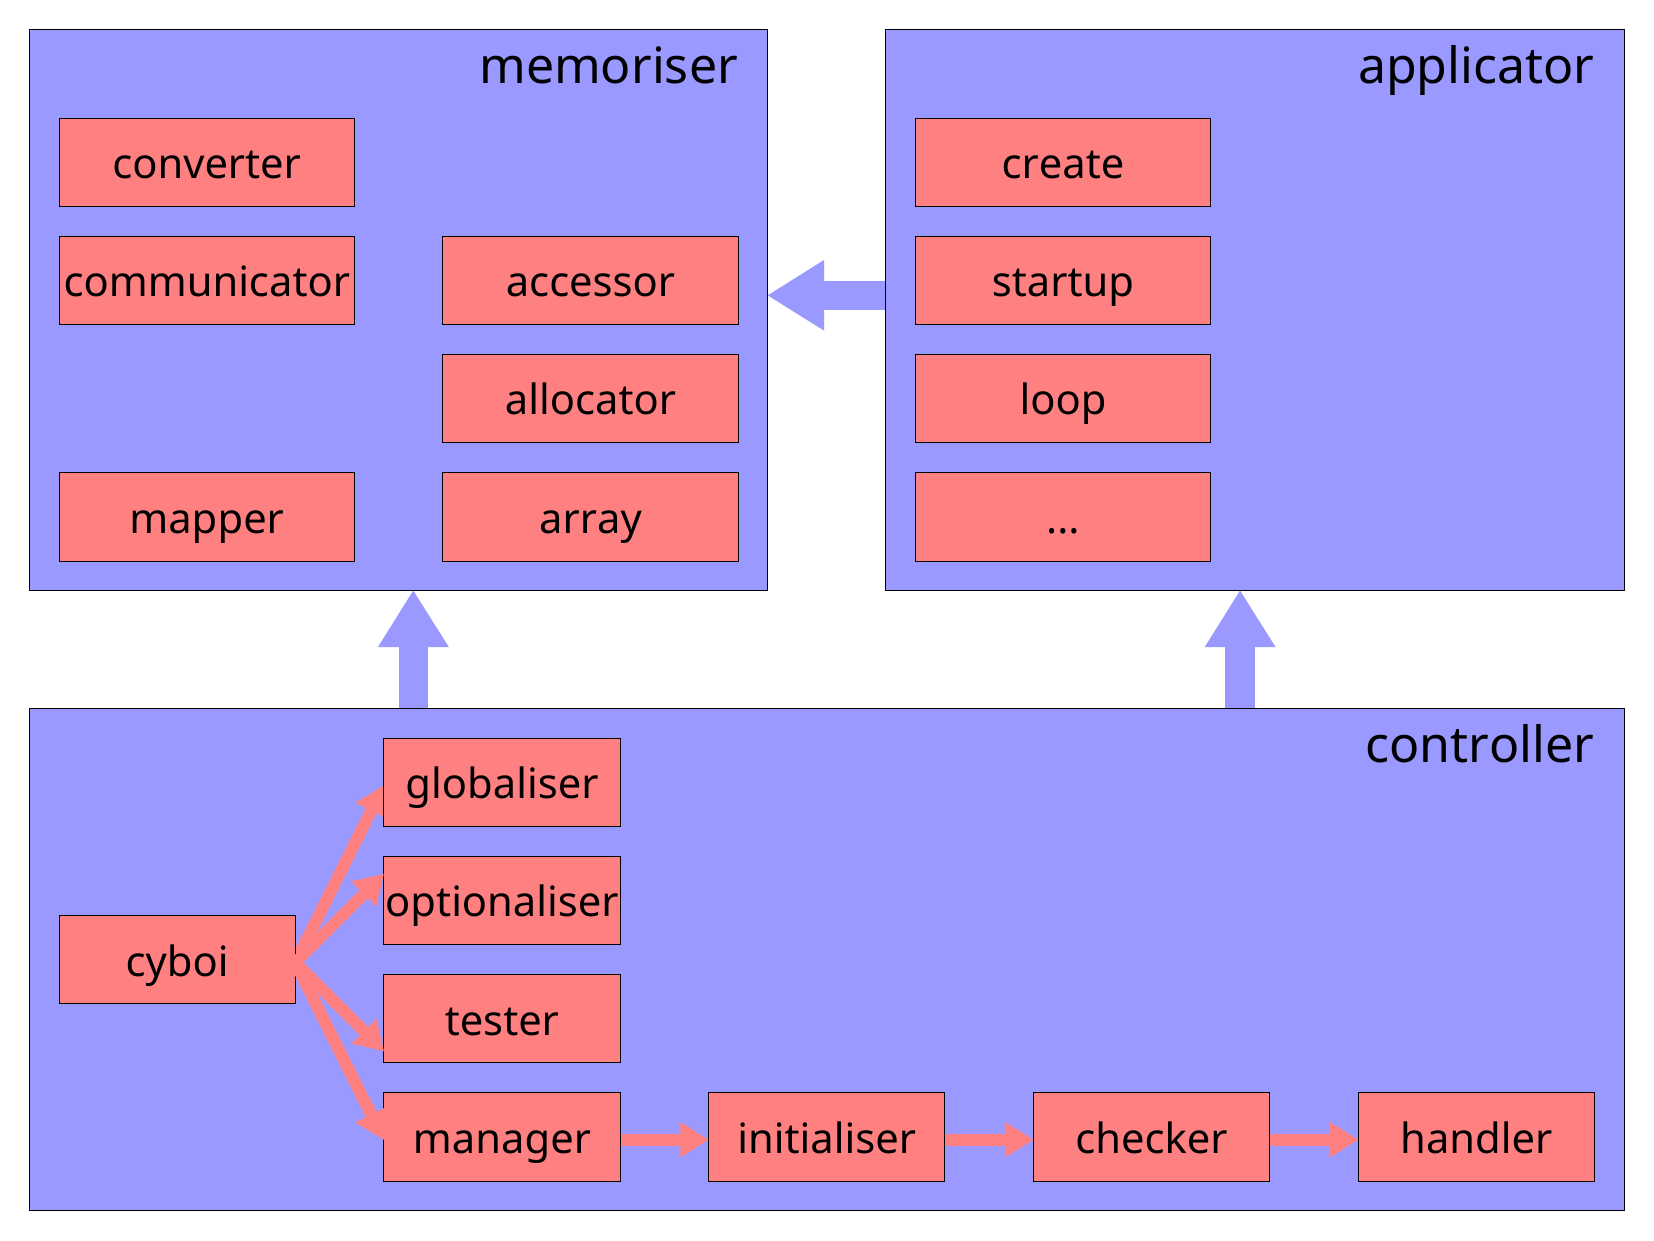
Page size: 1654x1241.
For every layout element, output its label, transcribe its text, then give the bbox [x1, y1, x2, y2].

text_box create [915, 118, 1211, 207]
text_box globaliser [383, 738, 621, 827]
text_box communicator [59, 236, 355, 325]
text_box startup [915, 236, 1211, 325]
text_box controller [29, 708, 1625, 1211]
text_box manager [383, 1092, 621, 1182]
text_box tester [383, 974, 621, 1063]
text_box accessor [442, 236, 739, 325]
text_box initialiser [708, 1092, 945, 1182]
text_box cyboi [59, 915, 296, 1004]
text_box optionaliser [383, 856, 621, 945]
text_box memoriser [29, 29, 768, 591]
text_box handler [1358, 1092, 1595, 1182]
text_box converter [59, 118, 355, 207]
text_box ... [915, 472, 1211, 562]
text_box loop [915, 354, 1211, 443]
text_box mapper [59, 472, 355, 562]
text_box array [442, 472, 739, 562]
text_box applicator [885, 29, 1625, 591]
text_box checker [1033, 1092, 1270, 1182]
text_box allocator [442, 354, 739, 443]
